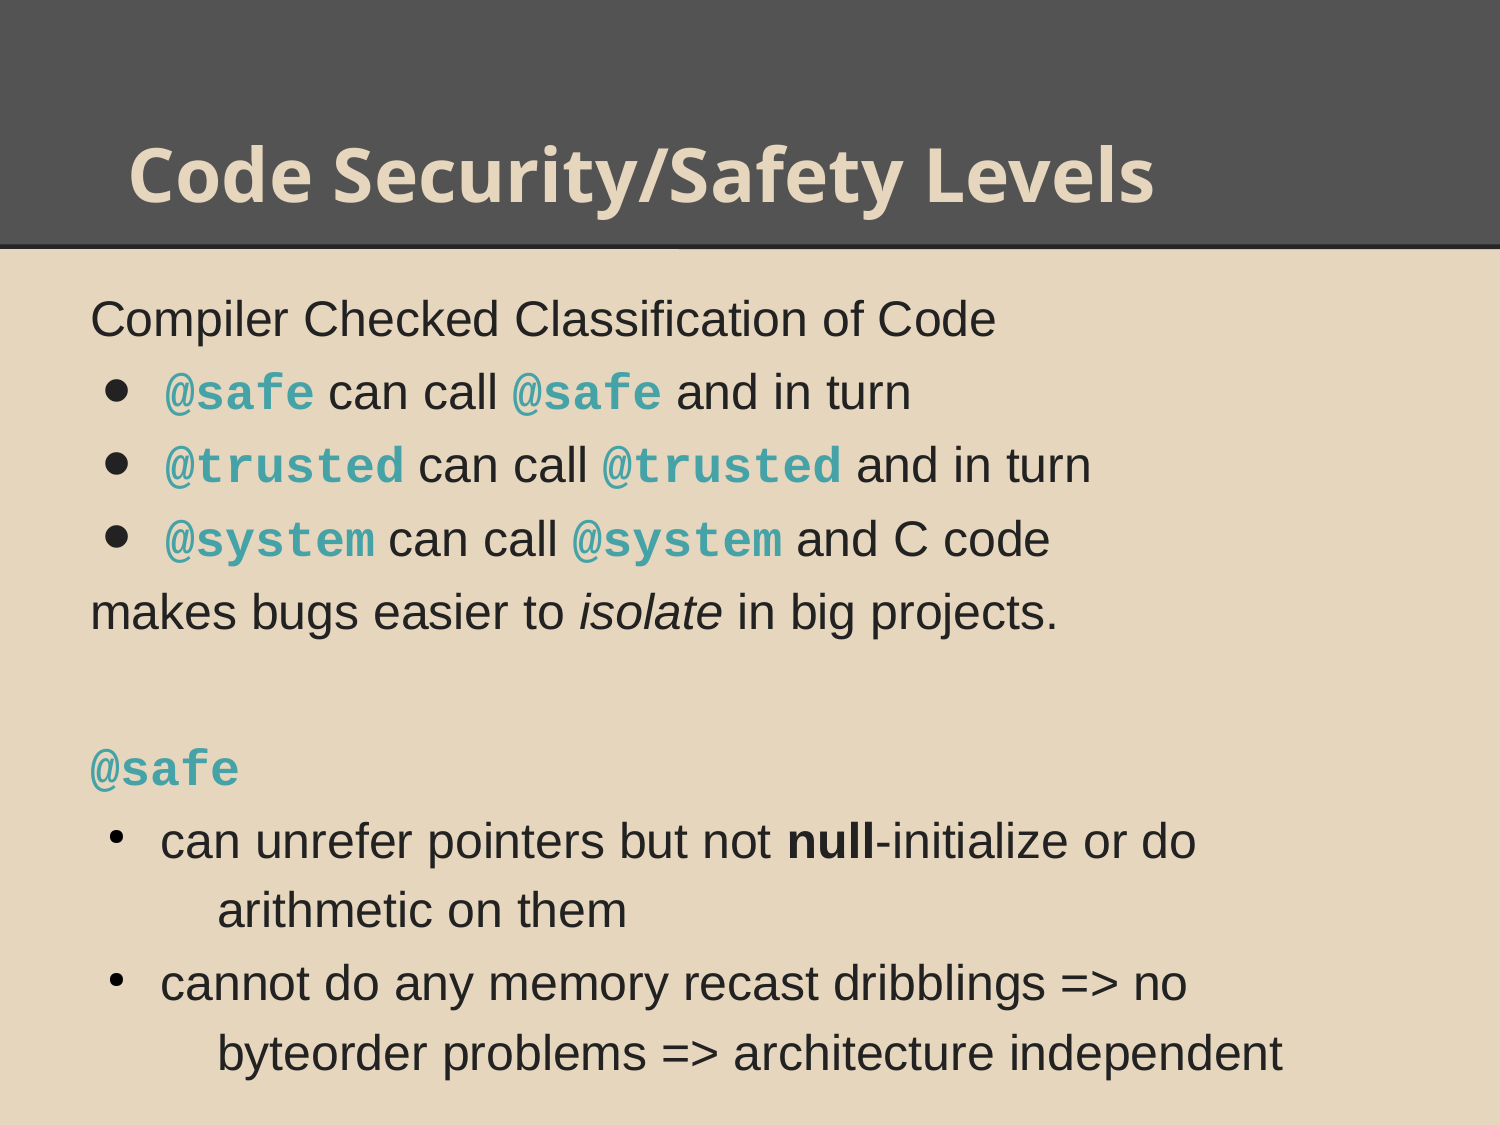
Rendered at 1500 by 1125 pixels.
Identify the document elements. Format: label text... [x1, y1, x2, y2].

list Compiler Checked Classification of Code @safe can call @safe and in turn @trusted can call @trusted and in turn @system can call @system and C code makes bugs easier to isolate in big projects. @safe can unrefer pointers but not null-initialize or do arithmetic on them cannot do any memory recast dribblings => no byteorder problems => architecture independent [75, 262, 1425, 1078]
title Code Security/Safety Levels [75, 45, 1425, 233]
